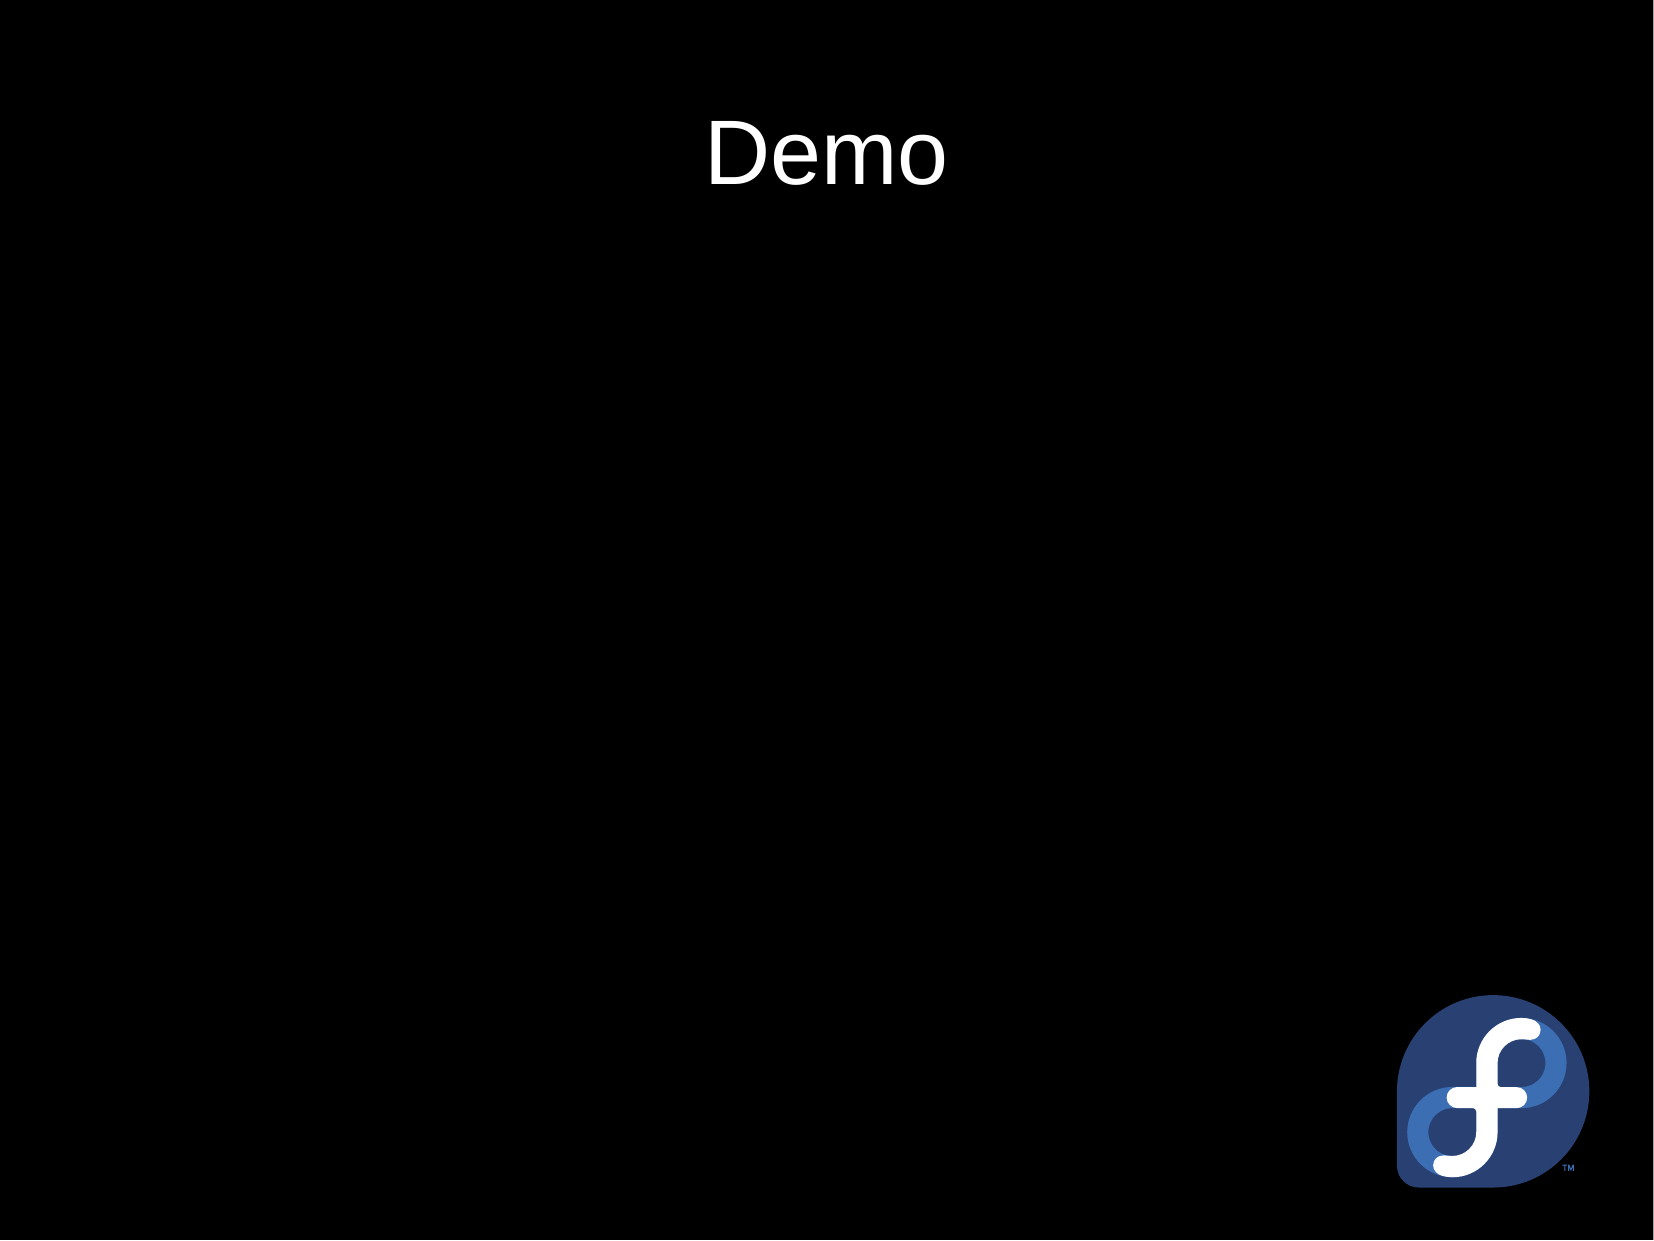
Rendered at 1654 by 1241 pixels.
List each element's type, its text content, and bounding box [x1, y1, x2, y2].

title Demo [82, 49, 1571, 257]
picture [1396, 994, 1591, 1189]
